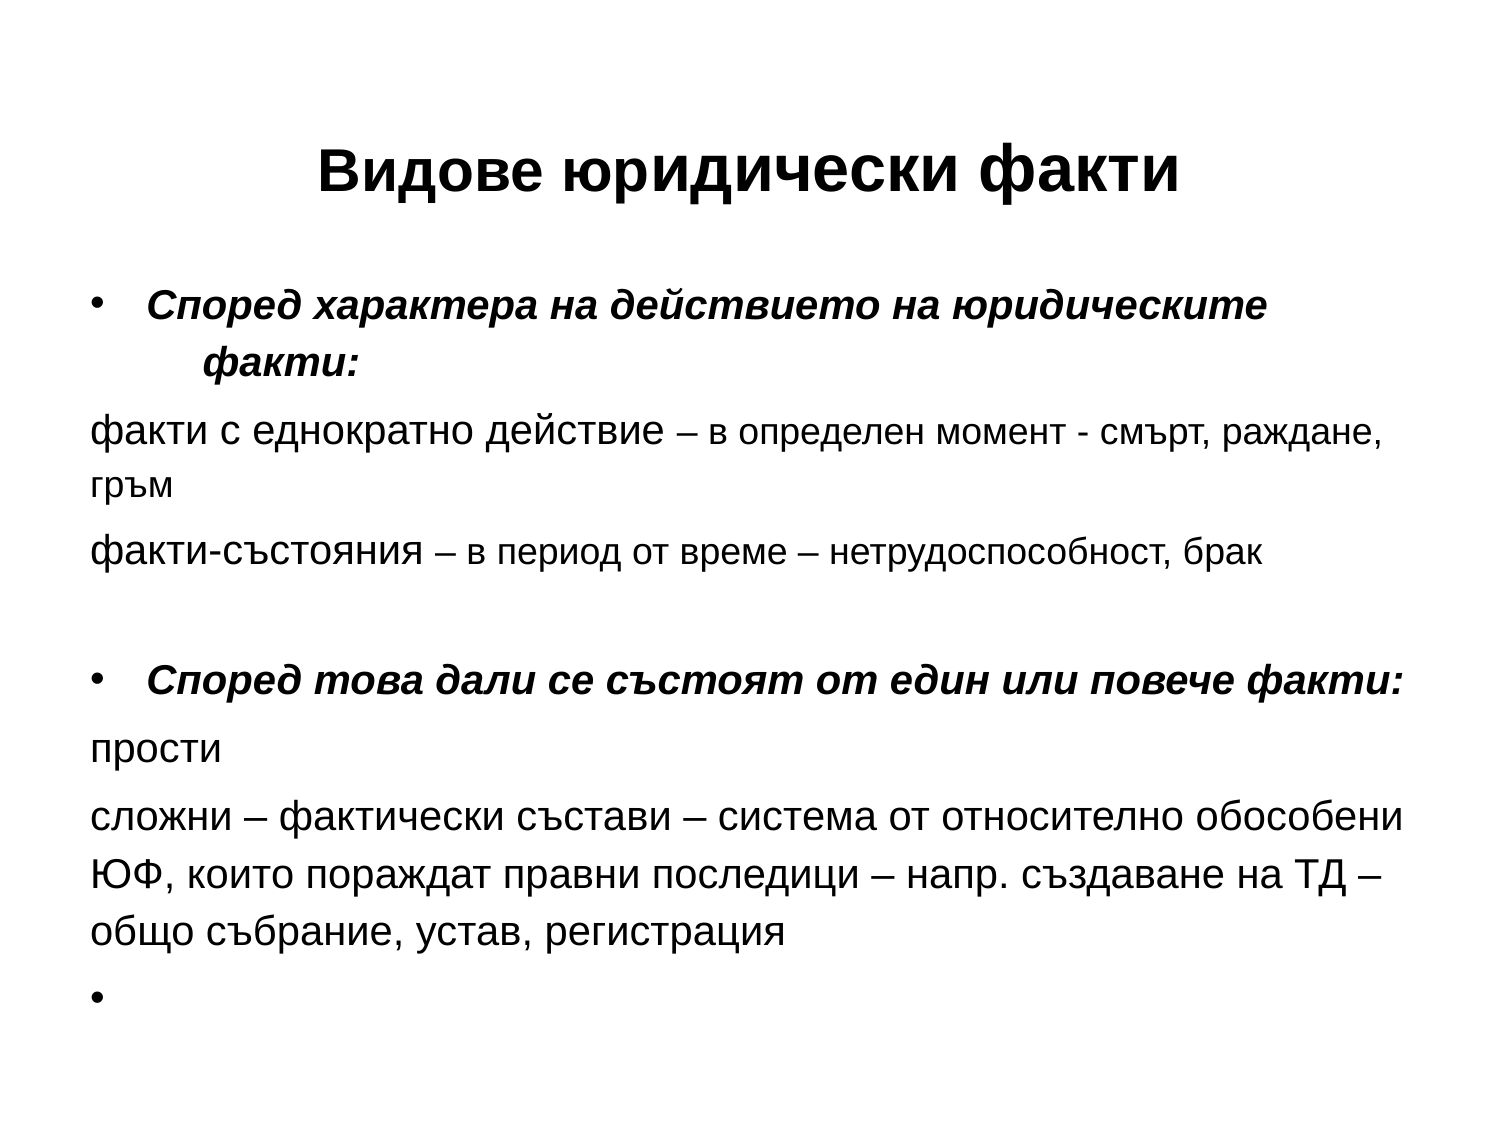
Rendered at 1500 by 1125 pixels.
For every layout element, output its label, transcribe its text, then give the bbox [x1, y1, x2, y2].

title Видове юридически факти [75, 45, 1426, 233]
list Според характера на действието на юридическите факти: факти с еднократно действие – в определен момент - смърт, раждане, гръм факти-състояния – в период от време – нетрудоспособност, брак Според това дали се състоят от един или повече факти: прости сложни – фактически състави – система от относително обособени ЮФ, които пораждат правни последици – напр. създаване на ТД – общо събрание, устав, регистрация [75, 262, 1426, 1005]
